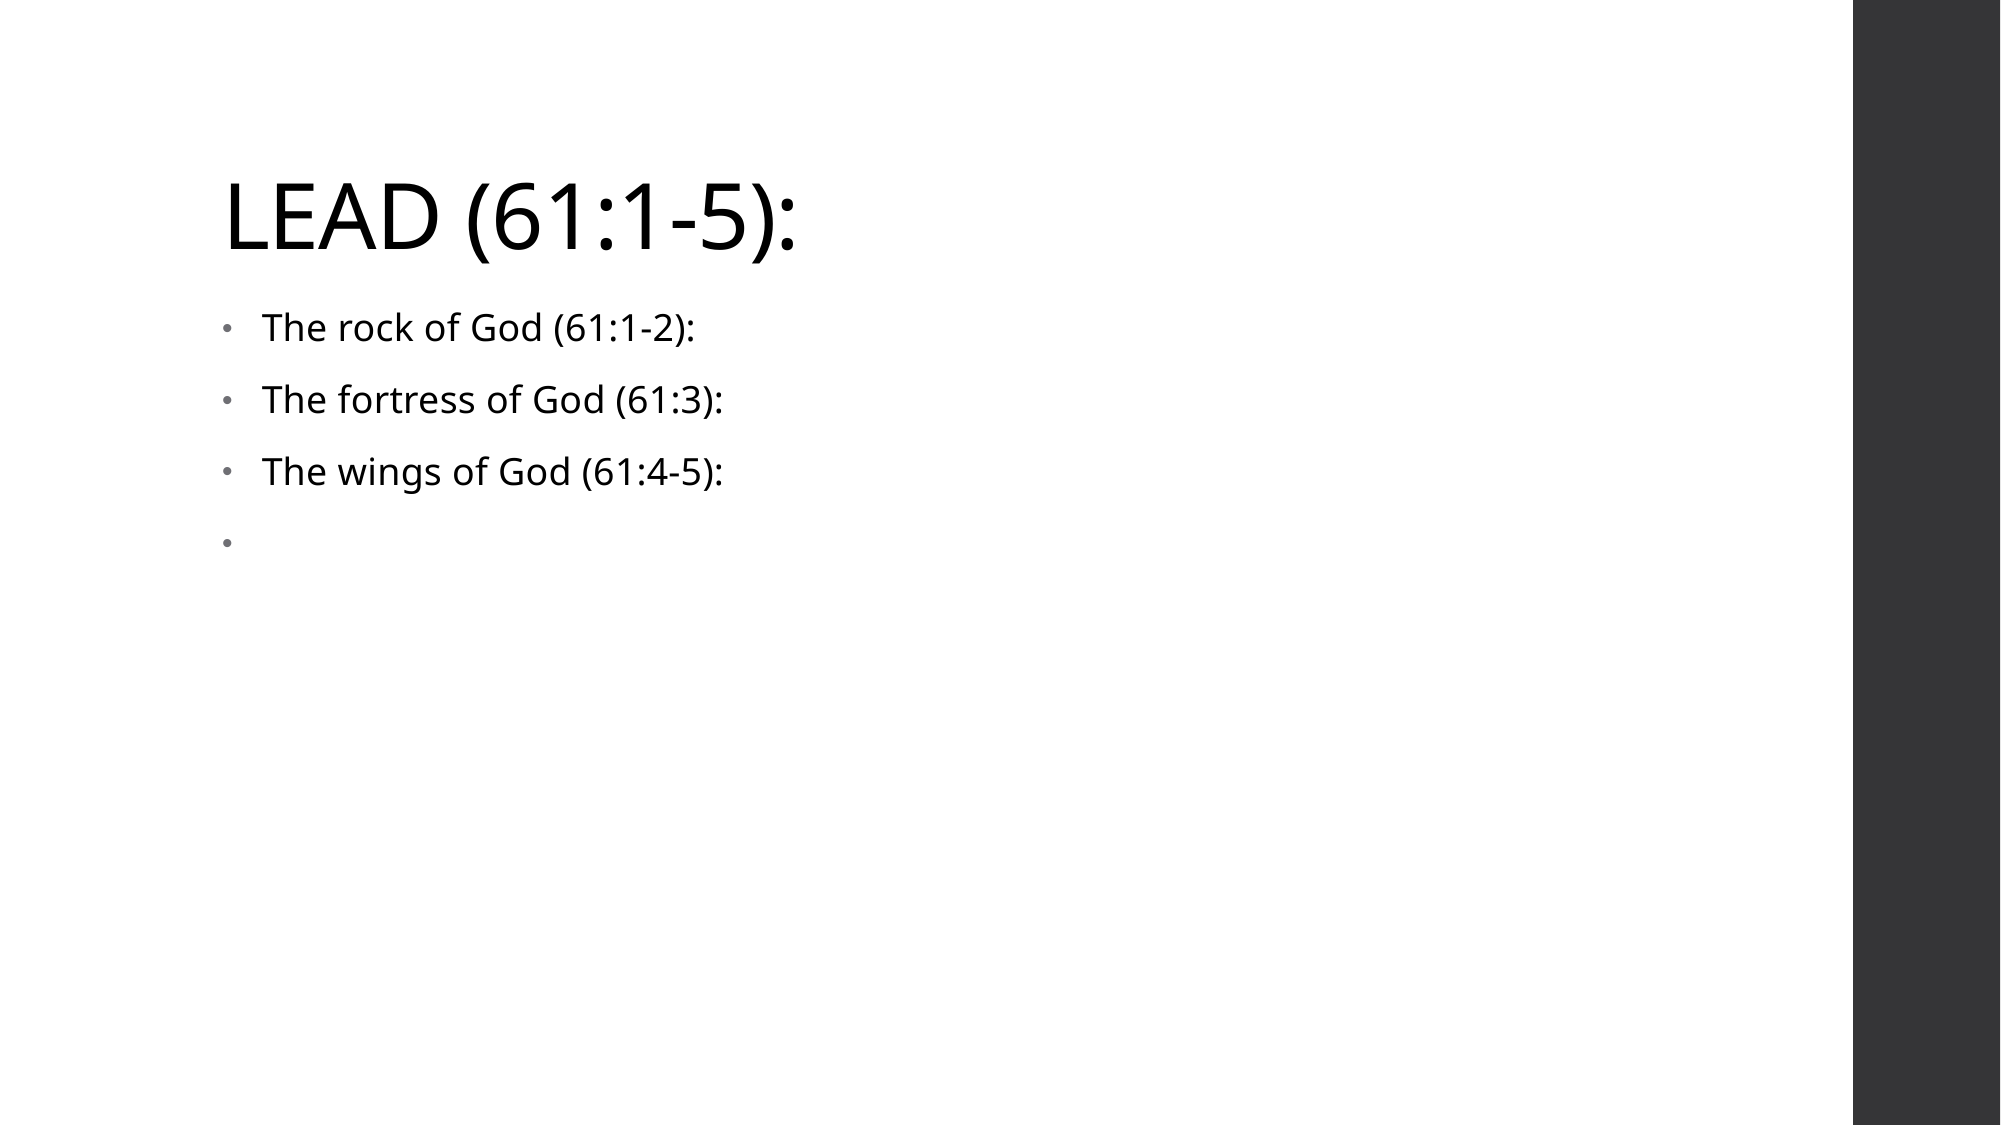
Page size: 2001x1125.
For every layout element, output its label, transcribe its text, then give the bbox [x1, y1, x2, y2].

title LEAD (61:1-5): [206, 60, 1797, 278]
list The rock of God (61:1-2): The fortress of God (61:3): The wings of God (61:4-5): [206, 299, 1617, 1014]
